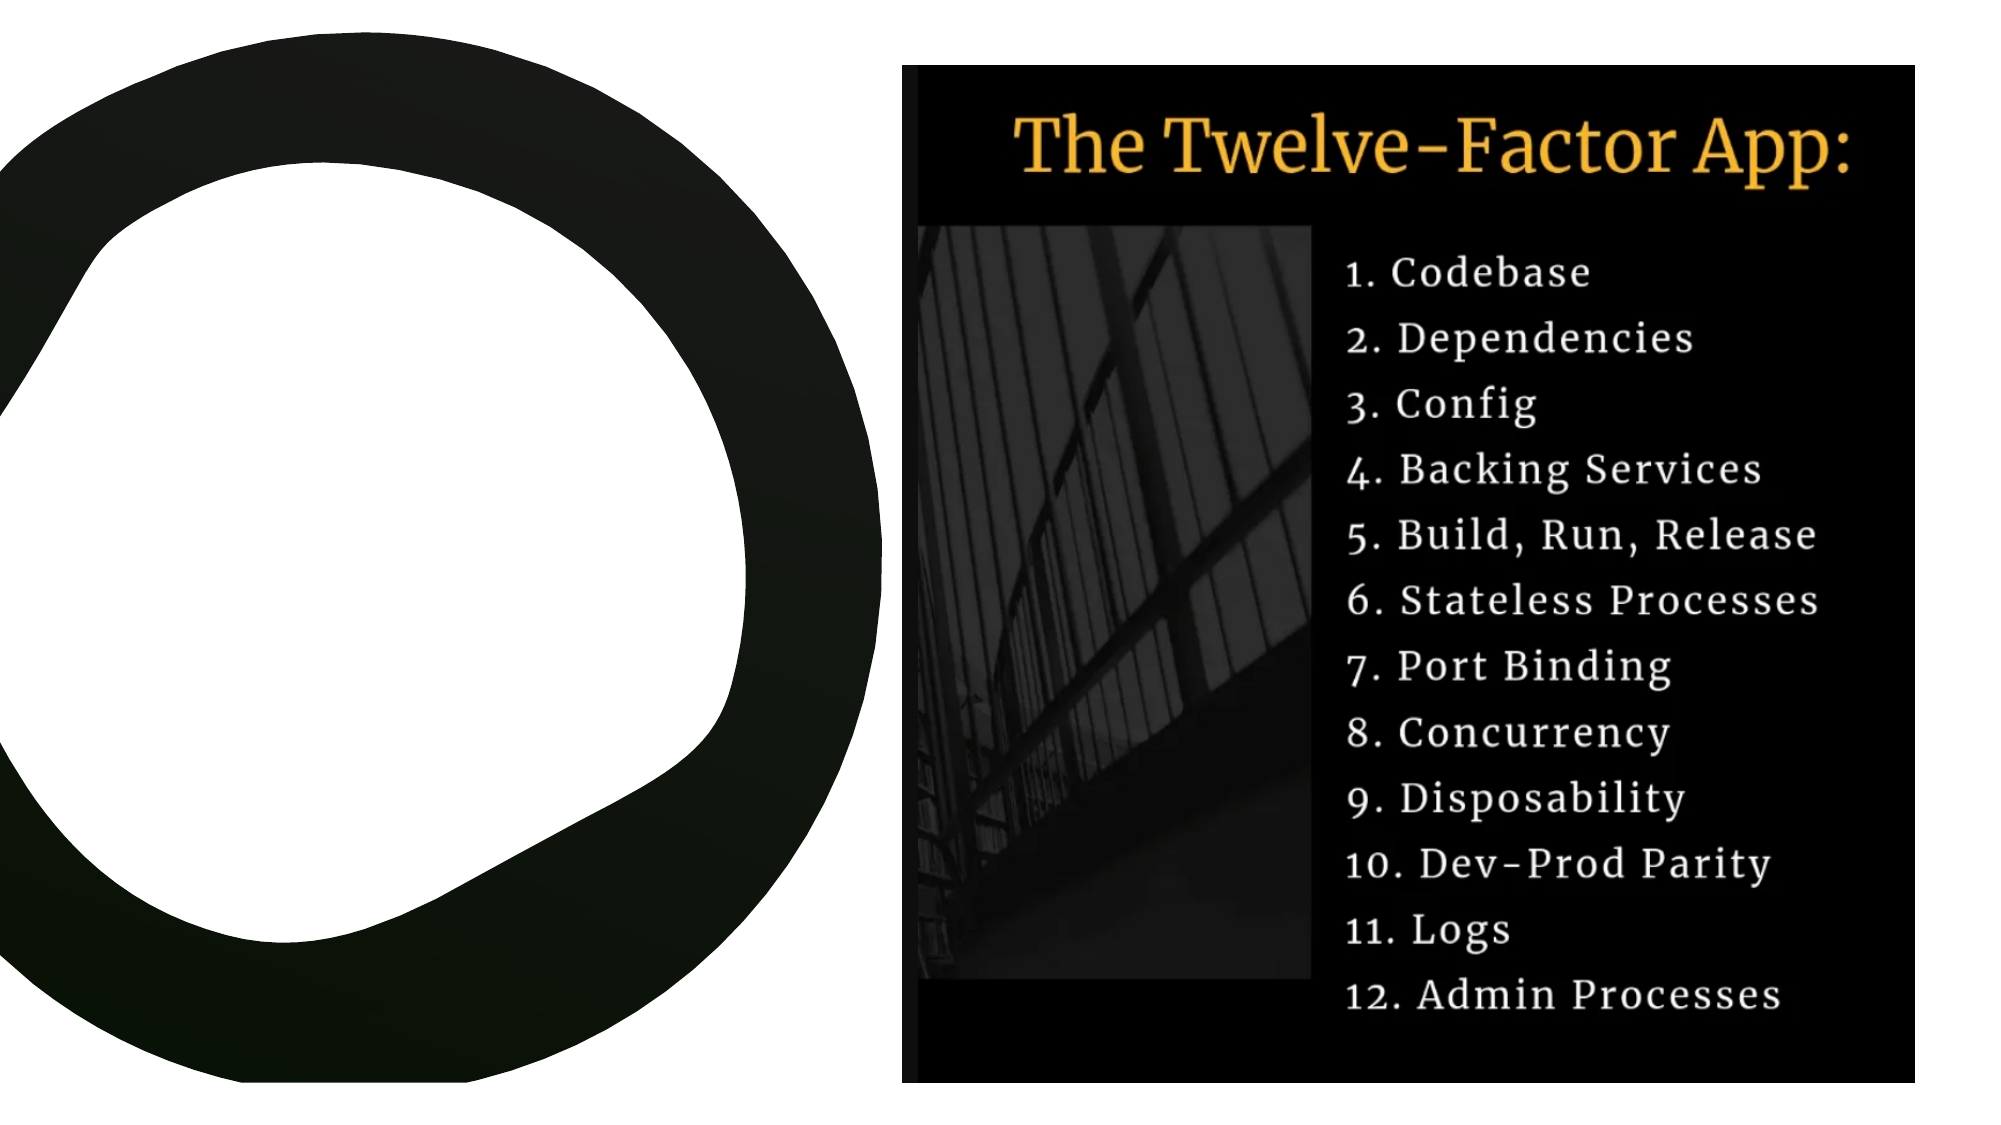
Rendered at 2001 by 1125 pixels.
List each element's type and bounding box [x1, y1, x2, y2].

picture [902, 65, 1915, 1083]
text_box [0, 0, 2000, 1125]
